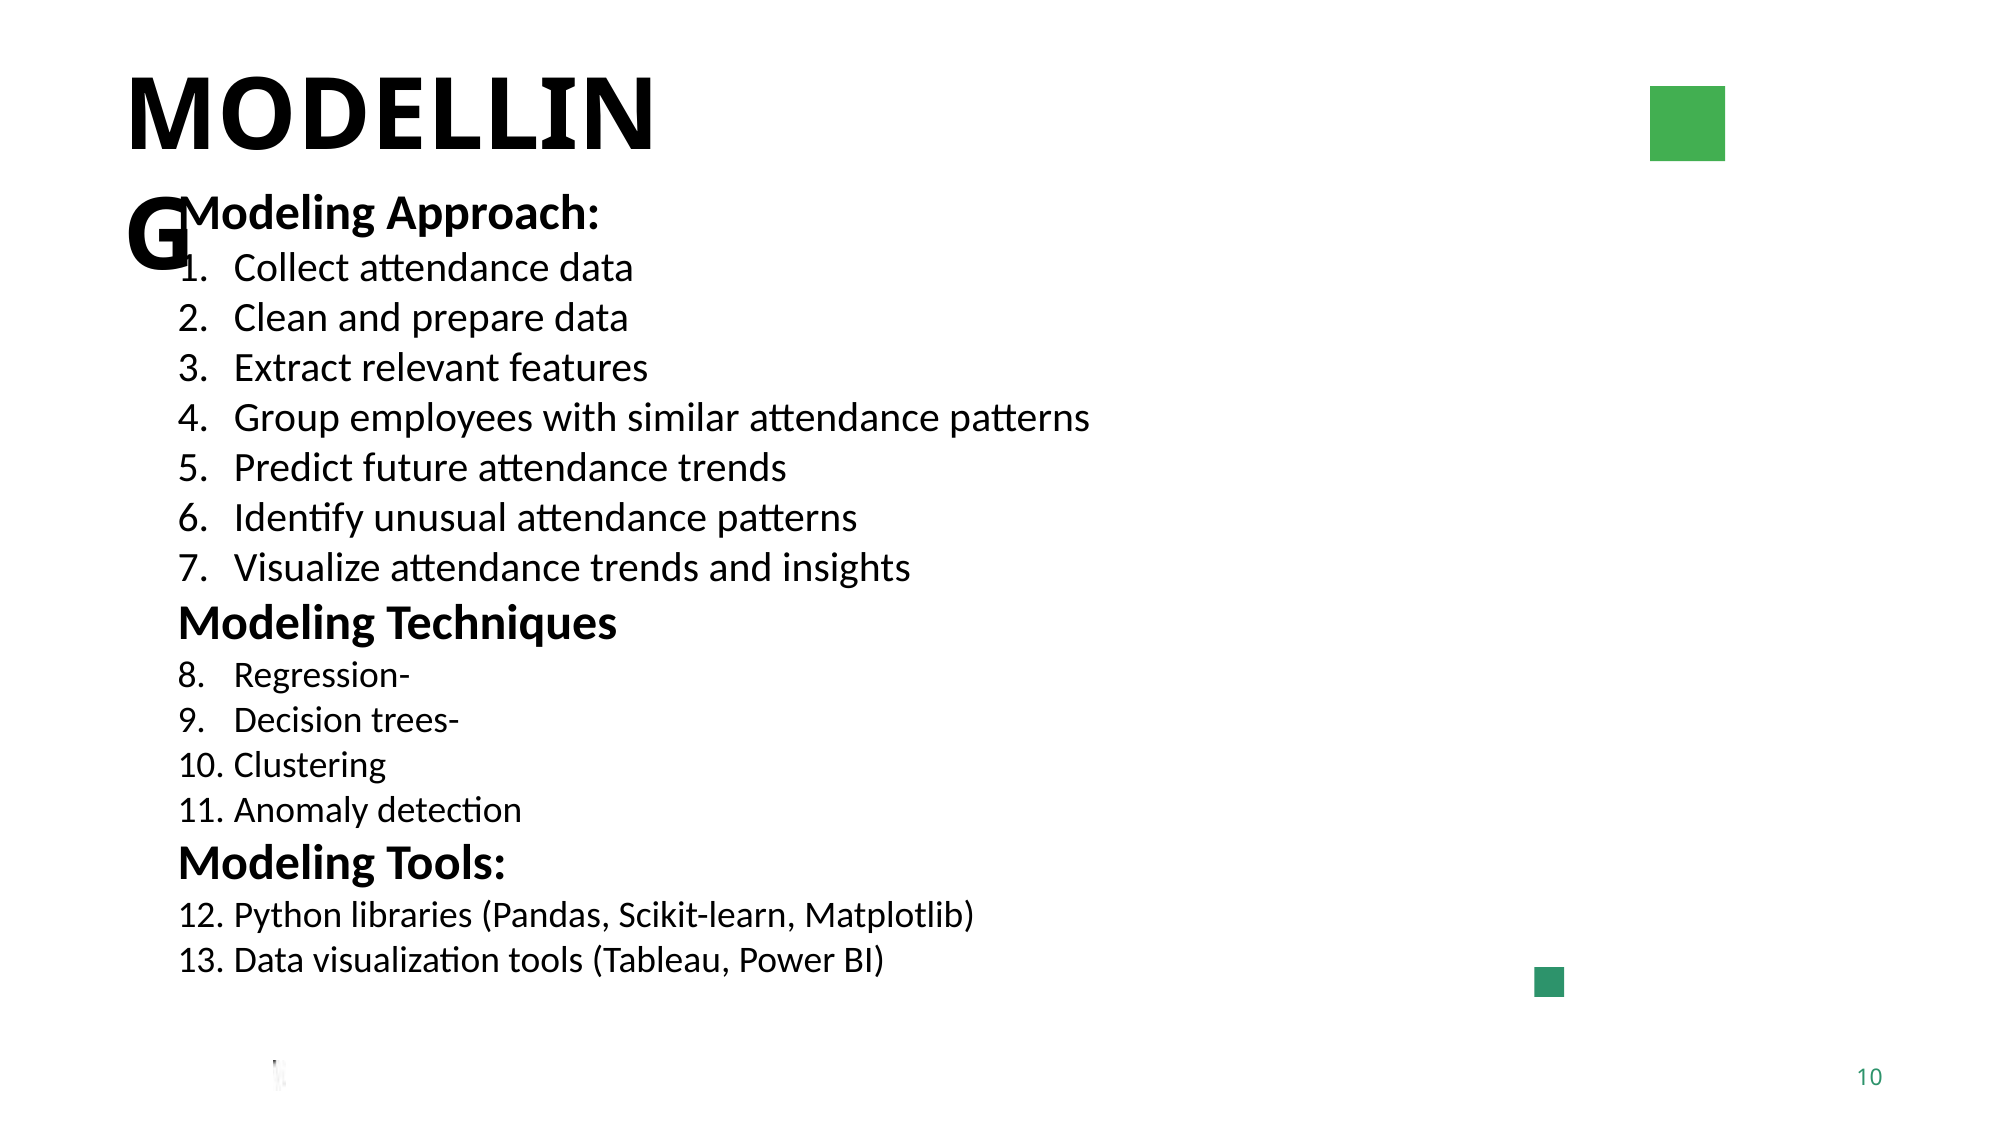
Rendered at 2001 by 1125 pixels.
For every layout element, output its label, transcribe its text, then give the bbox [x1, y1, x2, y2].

text_box [1534, 967, 1565, 997]
picture [273, 1060, 286, 1091]
text_box [1650, 86, 1726, 162]
text_box MODELLING [121, 47, 664, 173]
text_box Modeling Approach: Collect attendance data Clean and prepare data Extract relevant features Group employees with similar attendance patterns Predict future attendance trends Identify unusual attendance patterns Visualize attendance trends and insights Modeling Techniques Regression- Decision trees- Clustering Anomaly detection Modeling Tools: Python libraries (Pandas, Scikit-learn, Matplotlib) Data visualization tools (Tableau, Power BI) [162, 172, 1361, 996]
text_box 10 [1849, 1061, 1888, 1094]
